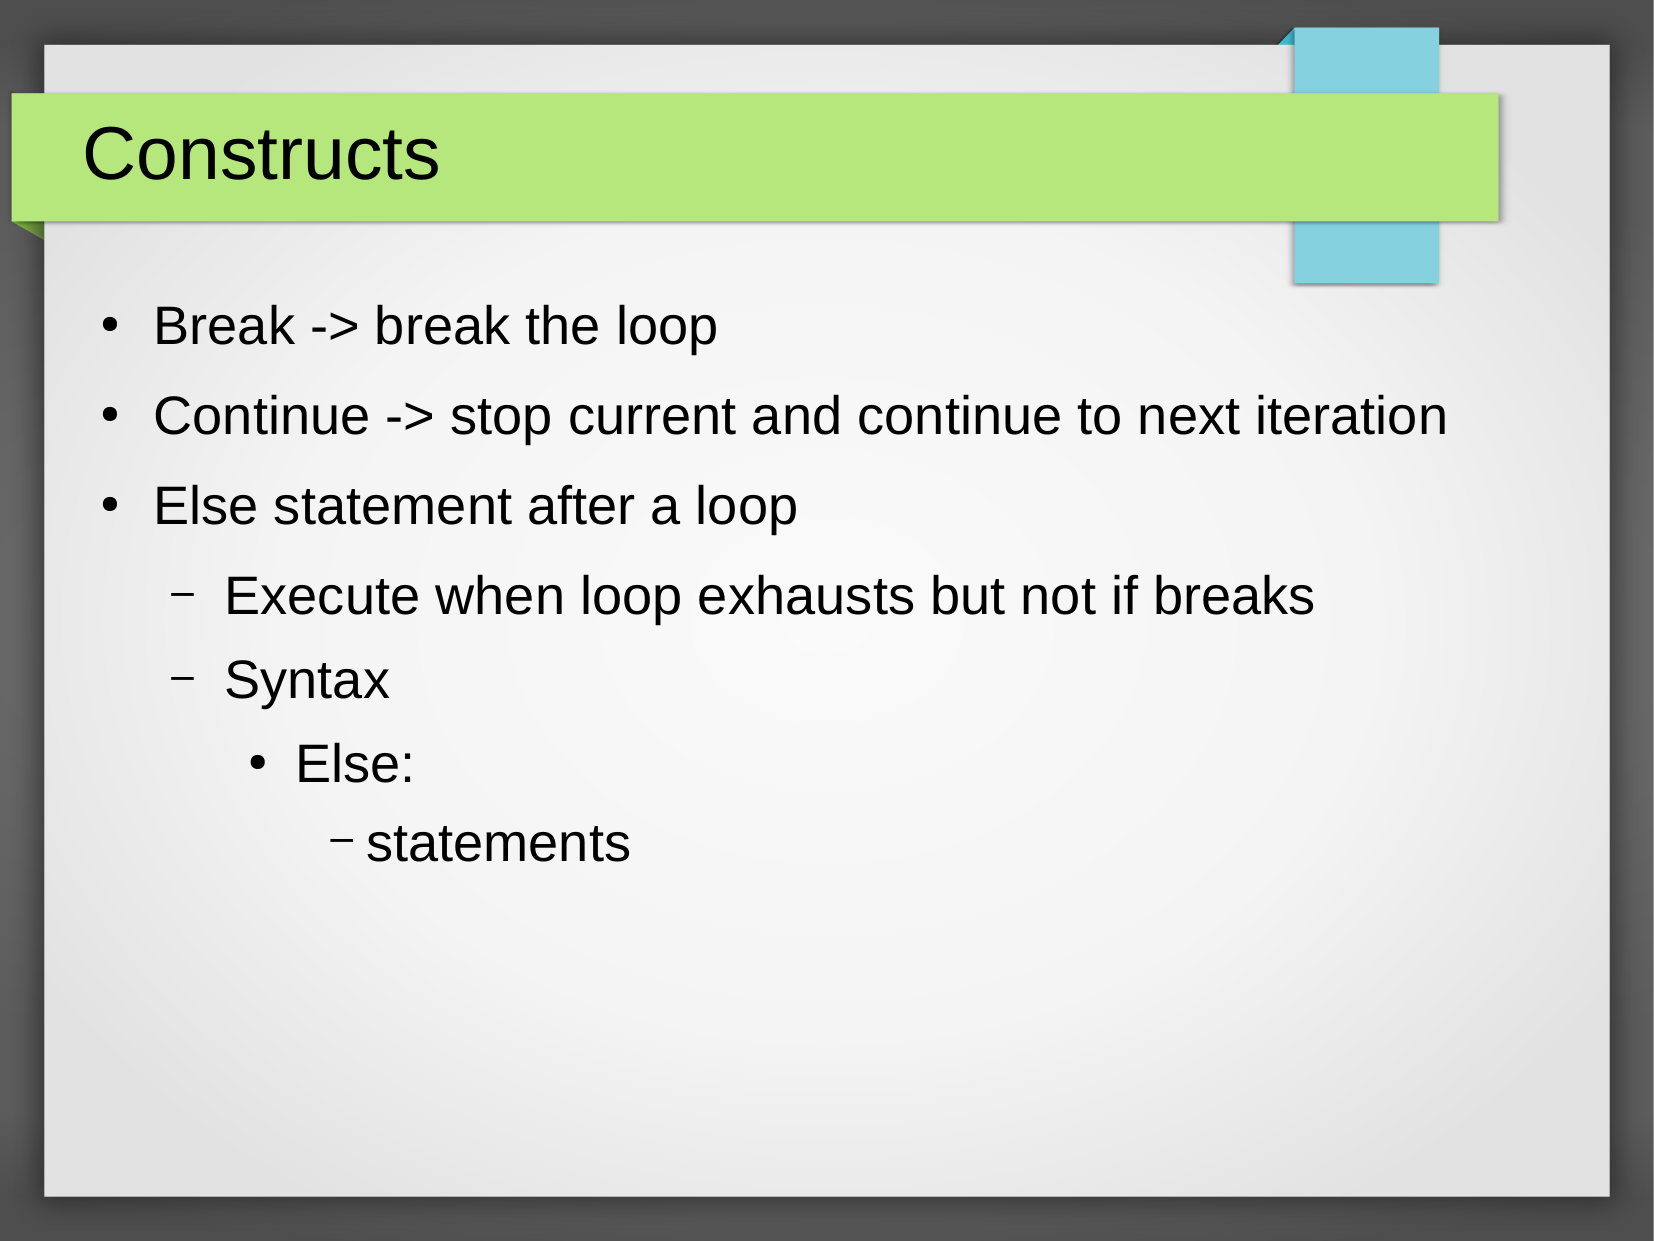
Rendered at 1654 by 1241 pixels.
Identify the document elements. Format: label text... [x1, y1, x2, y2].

title Constructs [82, 94, 1264, 213]
picture [0, 0, 1654, 1241]
list Break -> break the loop Continue -> stop current and continue to next iteration Else statement after a loop Execute when loop exhausts but not if breaks Syntax Else: statements [82, 295, 1571, 1015]
